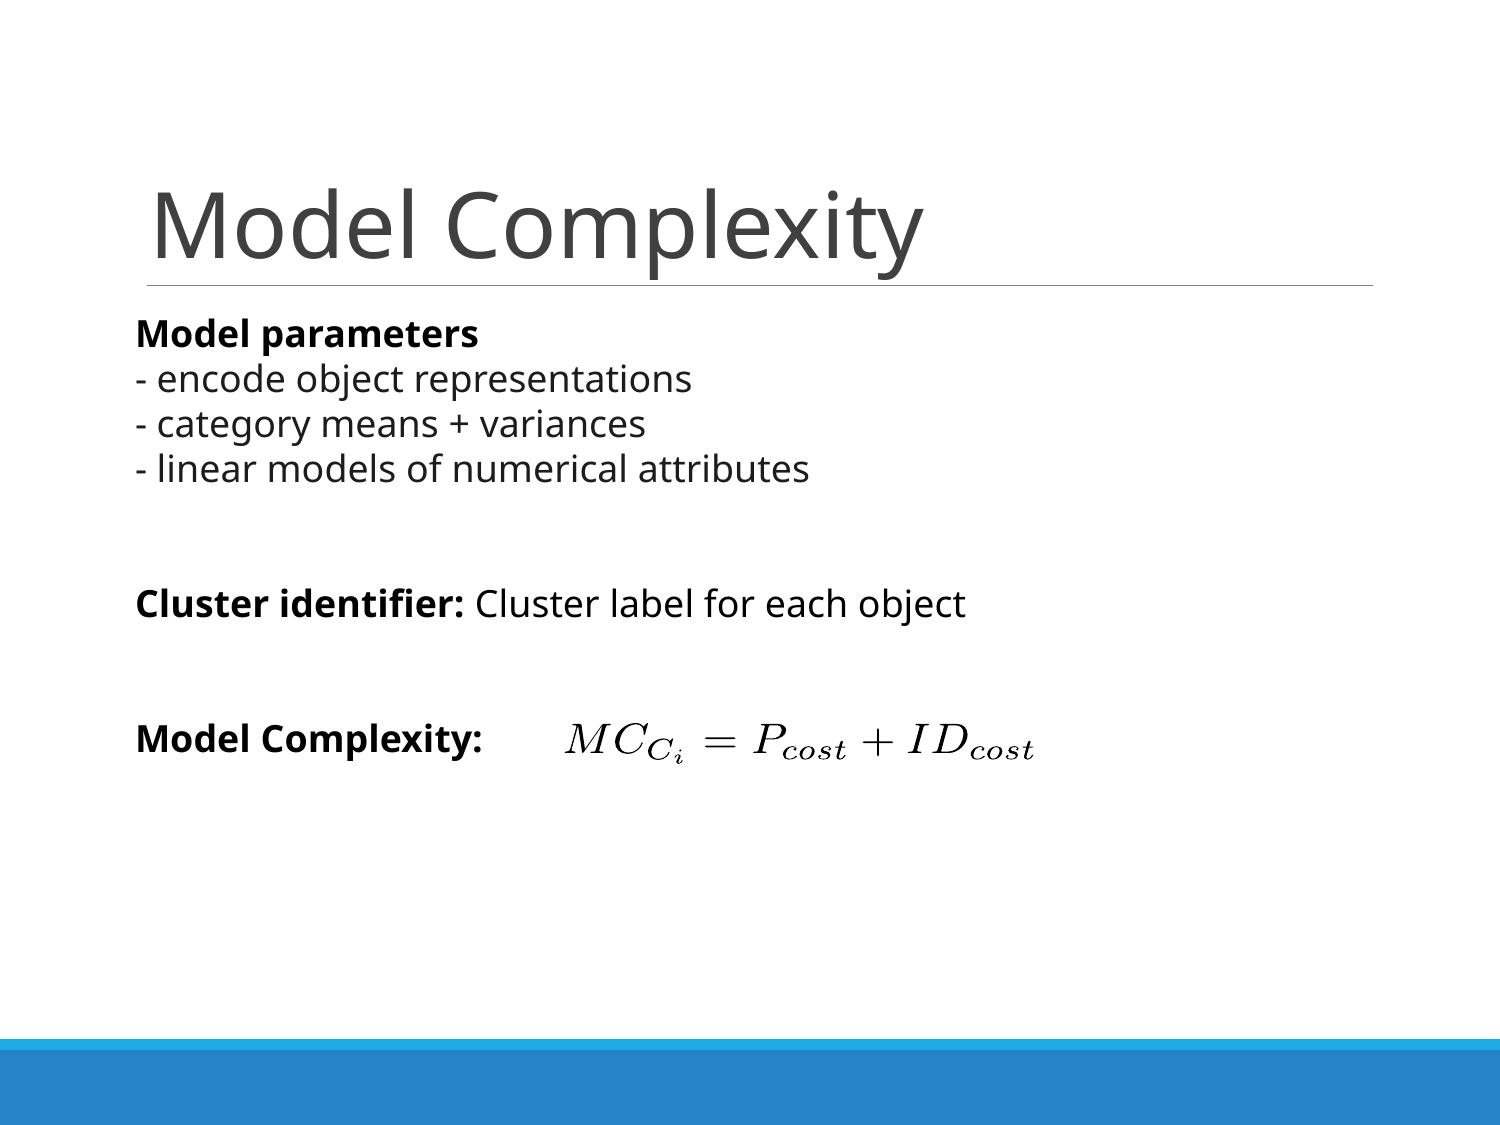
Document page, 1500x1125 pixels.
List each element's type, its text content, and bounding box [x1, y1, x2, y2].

text_box Model Complexity [134, 47, 1373, 285]
text_box Model parameters - encode object representations - category means + variances - linear models of numerical attributes Cluster identifier: Cluster label for each object Model Complexity: [135, 302, 1380, 963]
text_box [562, 722, 1036, 764]
